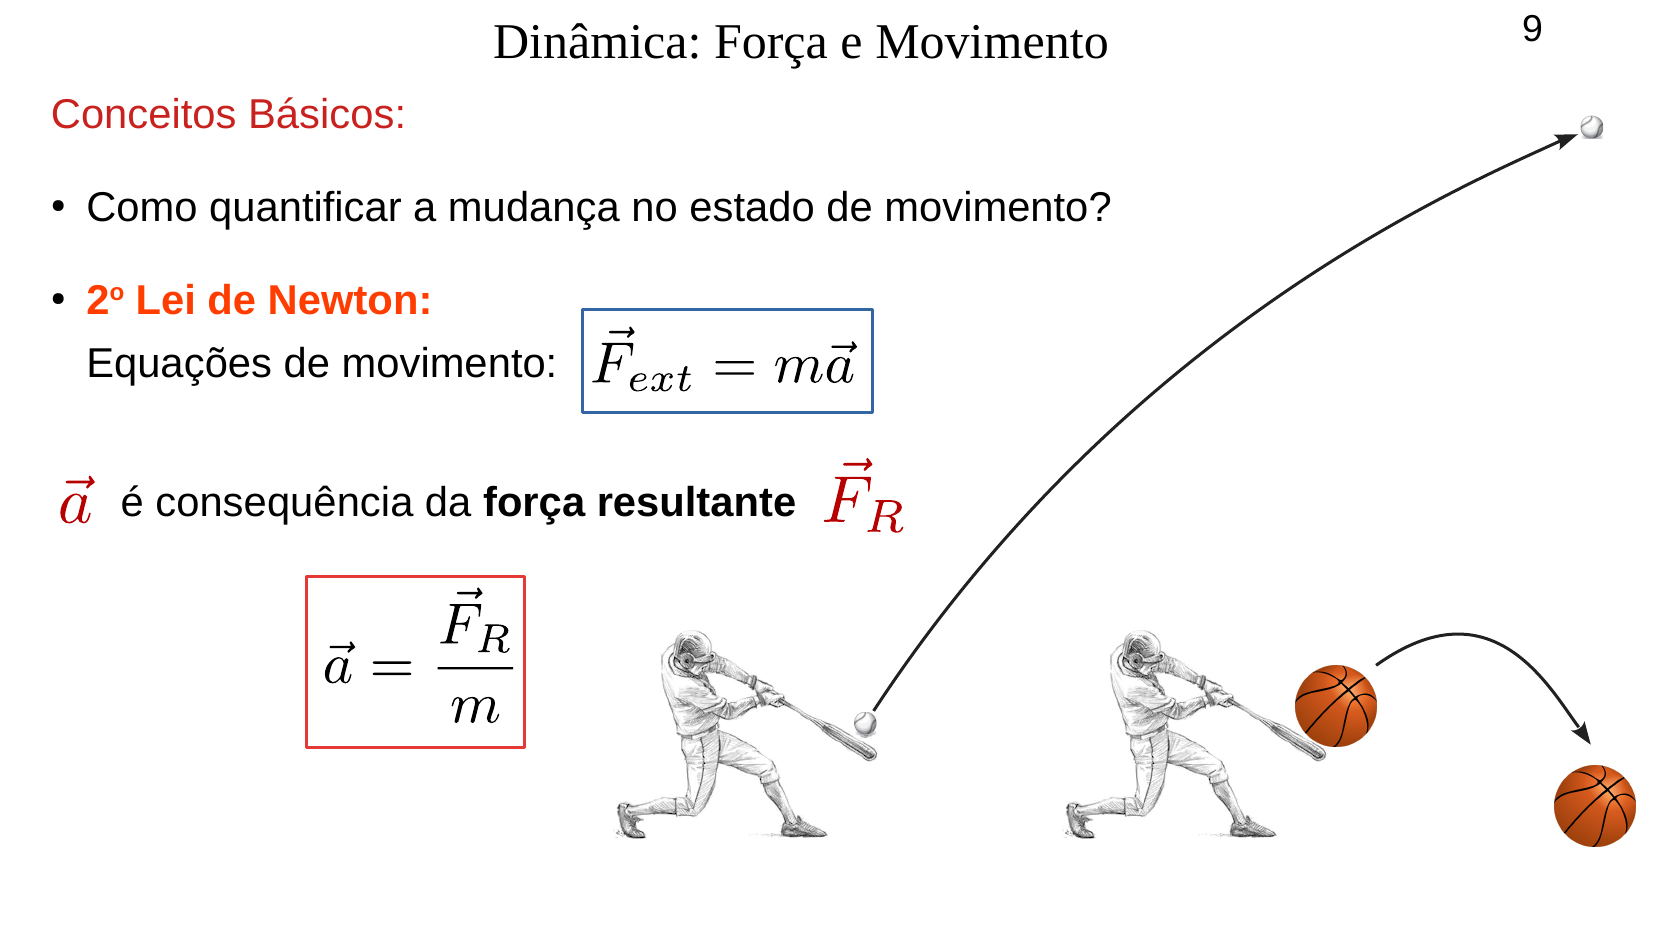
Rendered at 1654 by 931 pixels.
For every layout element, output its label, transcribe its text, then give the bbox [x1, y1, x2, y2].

text_box Dinâmica: Força e Movimento [478, 0, 1149, 83]
picture [1580, 115, 1604, 139]
picture [587, 324, 860, 394]
picture [1062, 625, 1377, 839]
picture [51, 472, 98, 526]
text_box Conceitos Básicos: Como quantificar a mudança no estado de movimento? 2o Lei de Newton: Equações de movimento: é consequência da força resultante [36, 83, 1572, 533]
picture [316, 585, 516, 726]
picture [818, 455, 906, 536]
text_box 12 [1507, 0, 1654, 71]
picture [1554, 765, 1636, 847]
picture [613, 625, 884, 839]
